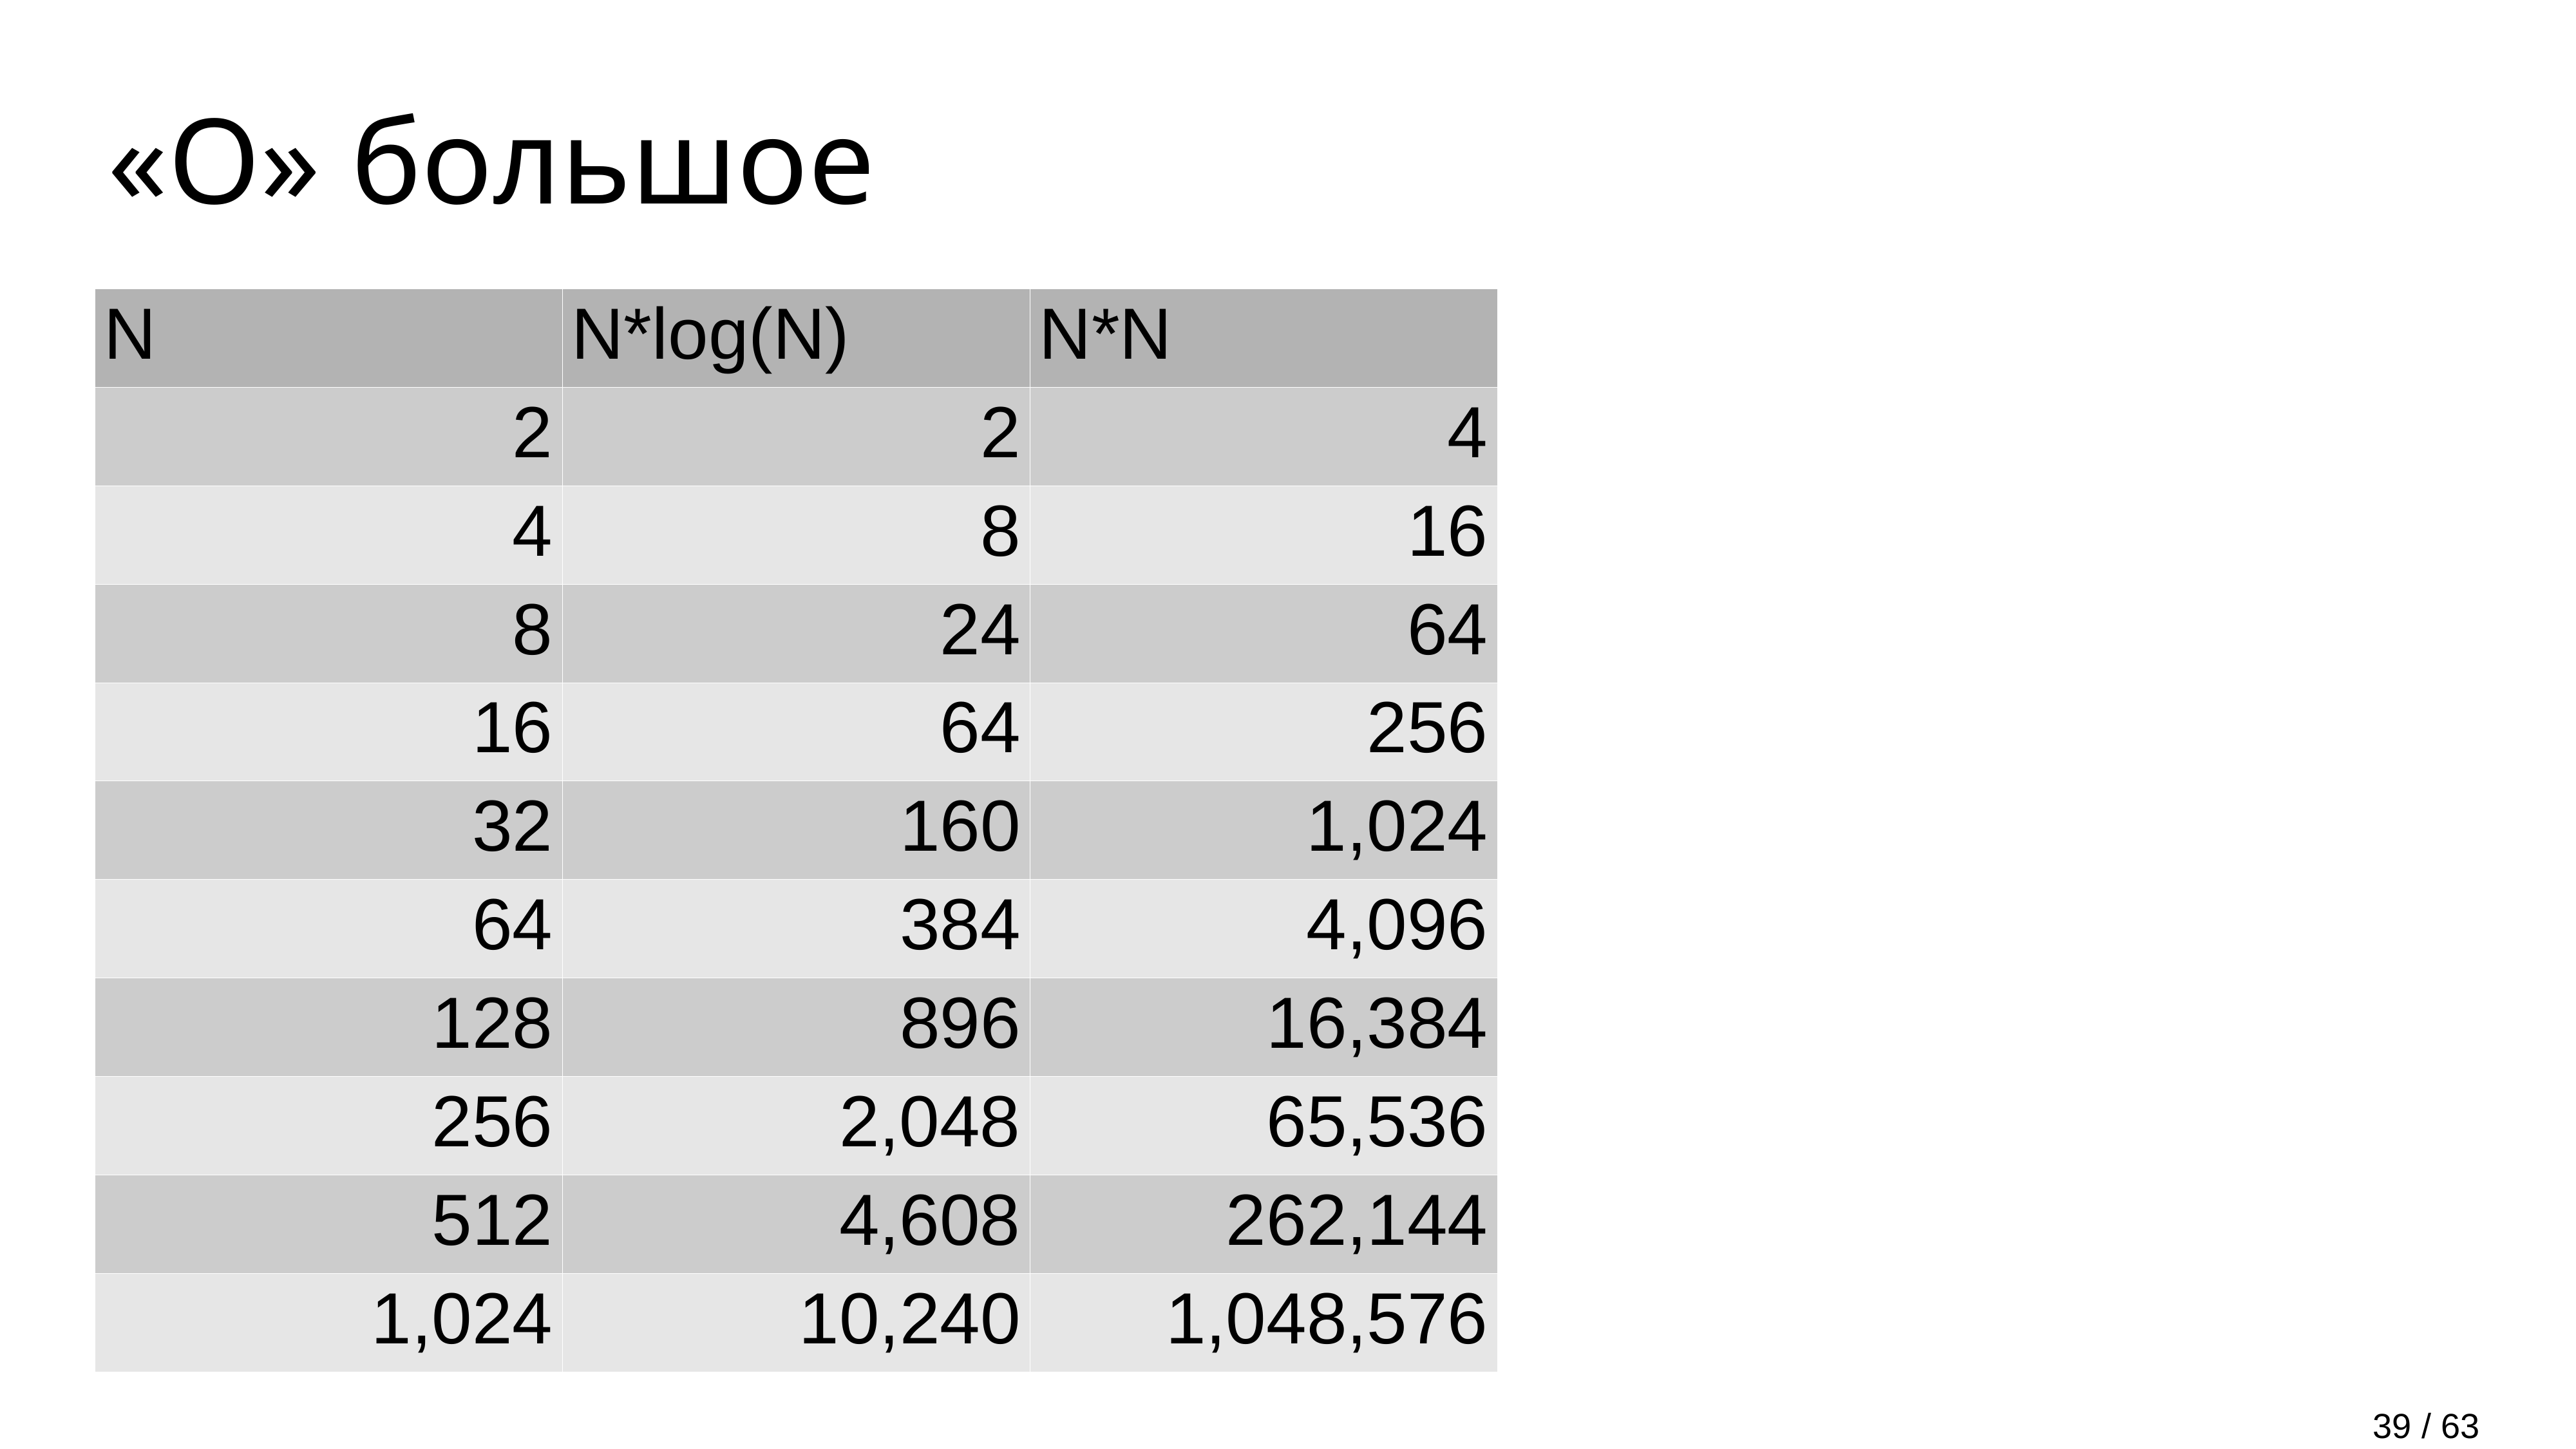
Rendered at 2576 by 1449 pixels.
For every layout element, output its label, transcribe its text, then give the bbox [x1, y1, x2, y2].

table_cell 4 [95, 486, 562, 584]
table_cell 64 [1030, 585, 1497, 683]
table_cell 2 [95, 388, 562, 486]
table_cell 24 [563, 585, 1030, 683]
table_cell 64 [95, 880, 562, 978]
table_cell 16 [95, 683, 562, 781]
table_cell 256 [95, 1077, 562, 1175]
table_cell 32 [95, 781, 562, 879]
table_cell 2 [563, 388, 1030, 486]
table_cell 10,240 [563, 1274, 1030, 1372]
title «О» большое [108, 80, 2468, 242]
table_cell 1,048,576 [1030, 1274, 1497, 1372]
table_header N*log(N) [563, 289, 1030, 387]
table_cell 1,024 [1030, 781, 1497, 879]
table_cell 16 [1030, 486, 1497, 584]
table_cell 4 [1030, 388, 1497, 486]
table_cell 65,536 [1030, 1077, 1497, 1175]
text_box <number> / 63 [2363, 1402, 2576, 1449]
table_cell 1,024 [95, 1274, 562, 1372]
table_cell 4,096 [1030, 880, 1497, 978]
table_cell 384 [563, 880, 1030, 978]
table_cell 8 [563, 486, 1030, 584]
table_header N*N [1030, 289, 1497, 387]
table_cell 512 [95, 1175, 562, 1273]
table_cell 8 [95, 585, 562, 683]
table_cell 64 [563, 683, 1030, 781]
table_cell 160 [563, 781, 1030, 879]
table_cell 16,384 [1030, 978, 1497, 1076]
table_cell 128 [95, 978, 562, 1076]
table_cell 256 [1030, 683, 1497, 781]
table_cell 4,608 [563, 1175, 1030, 1273]
table_cell 262,144 [1030, 1175, 1497, 1273]
table_cell 896 [563, 978, 1030, 1076]
table_header N [95, 289, 562, 387]
table_cell 2,048 [563, 1077, 1030, 1175]
